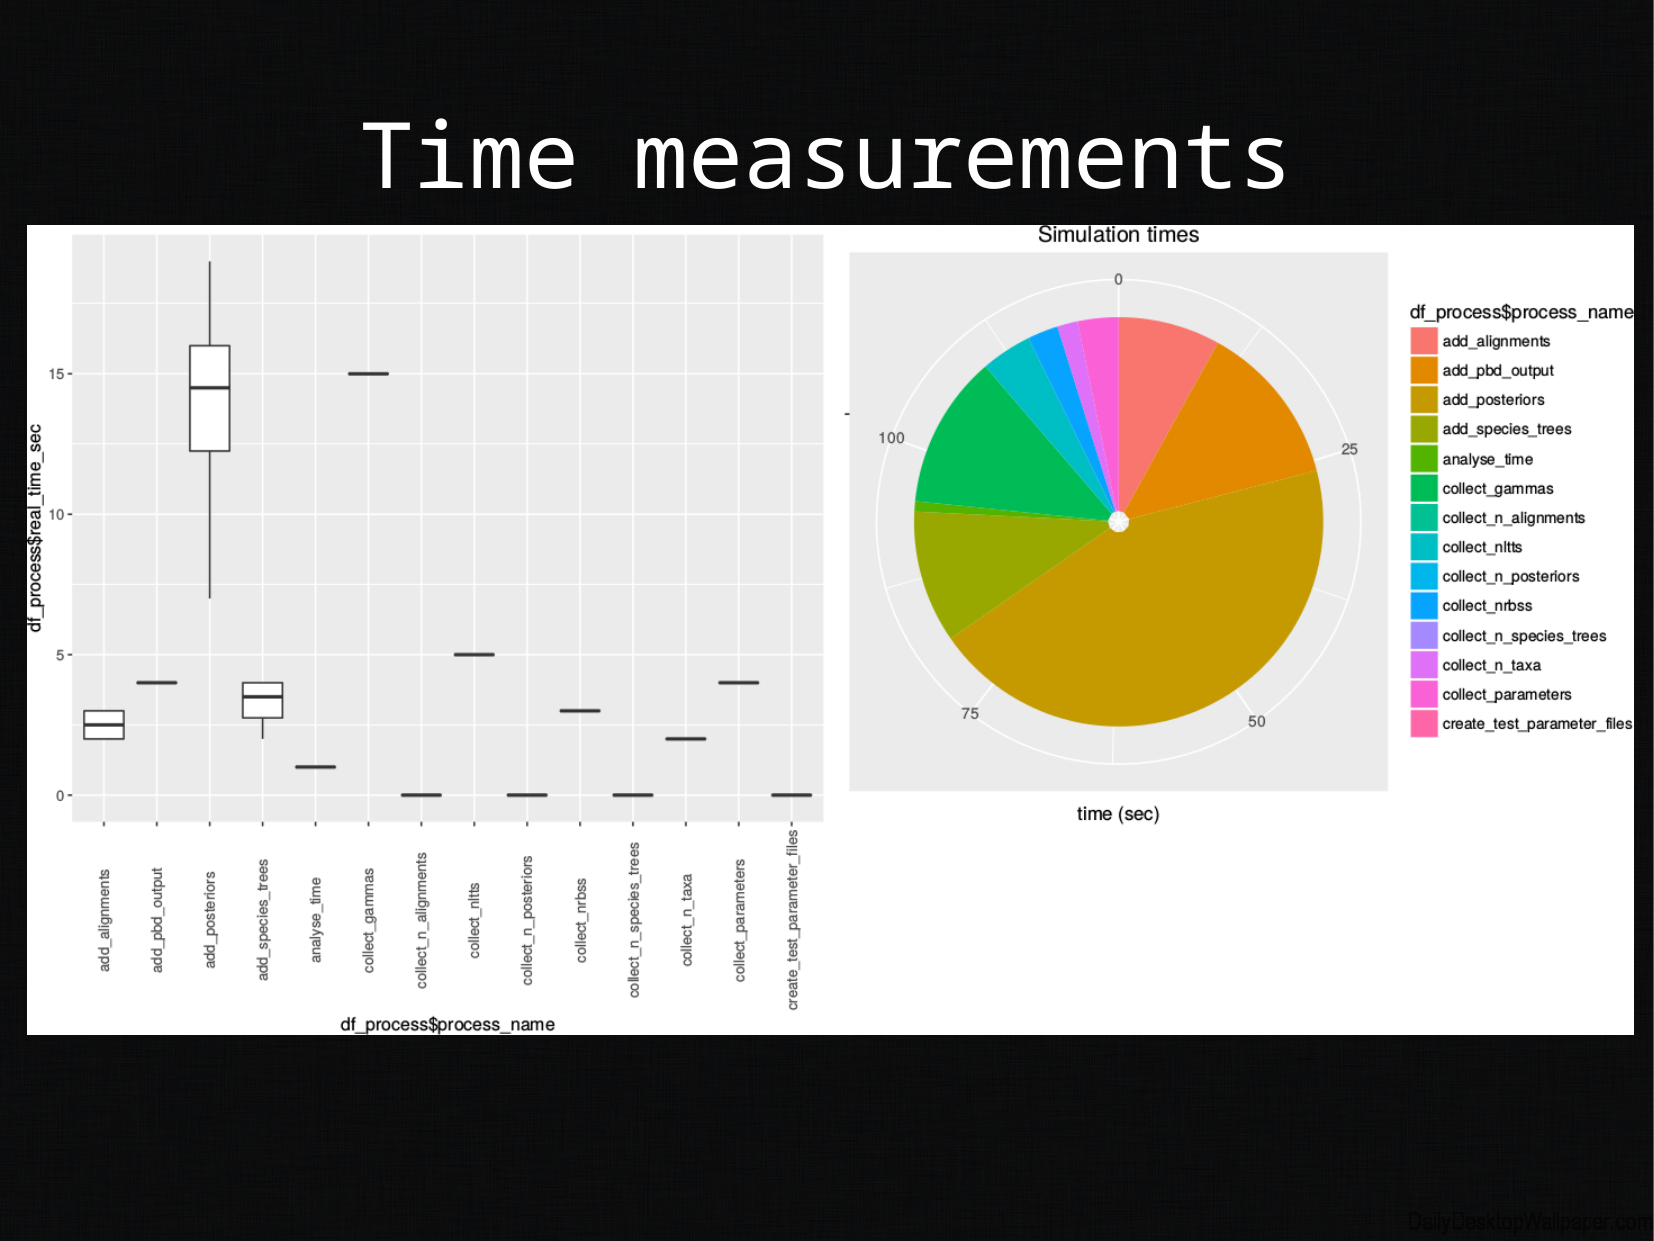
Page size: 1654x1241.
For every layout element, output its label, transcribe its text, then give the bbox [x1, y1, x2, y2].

title Time measurements [82, 49, 1571, 225]
picture [0, 0, 1654, 1241]
